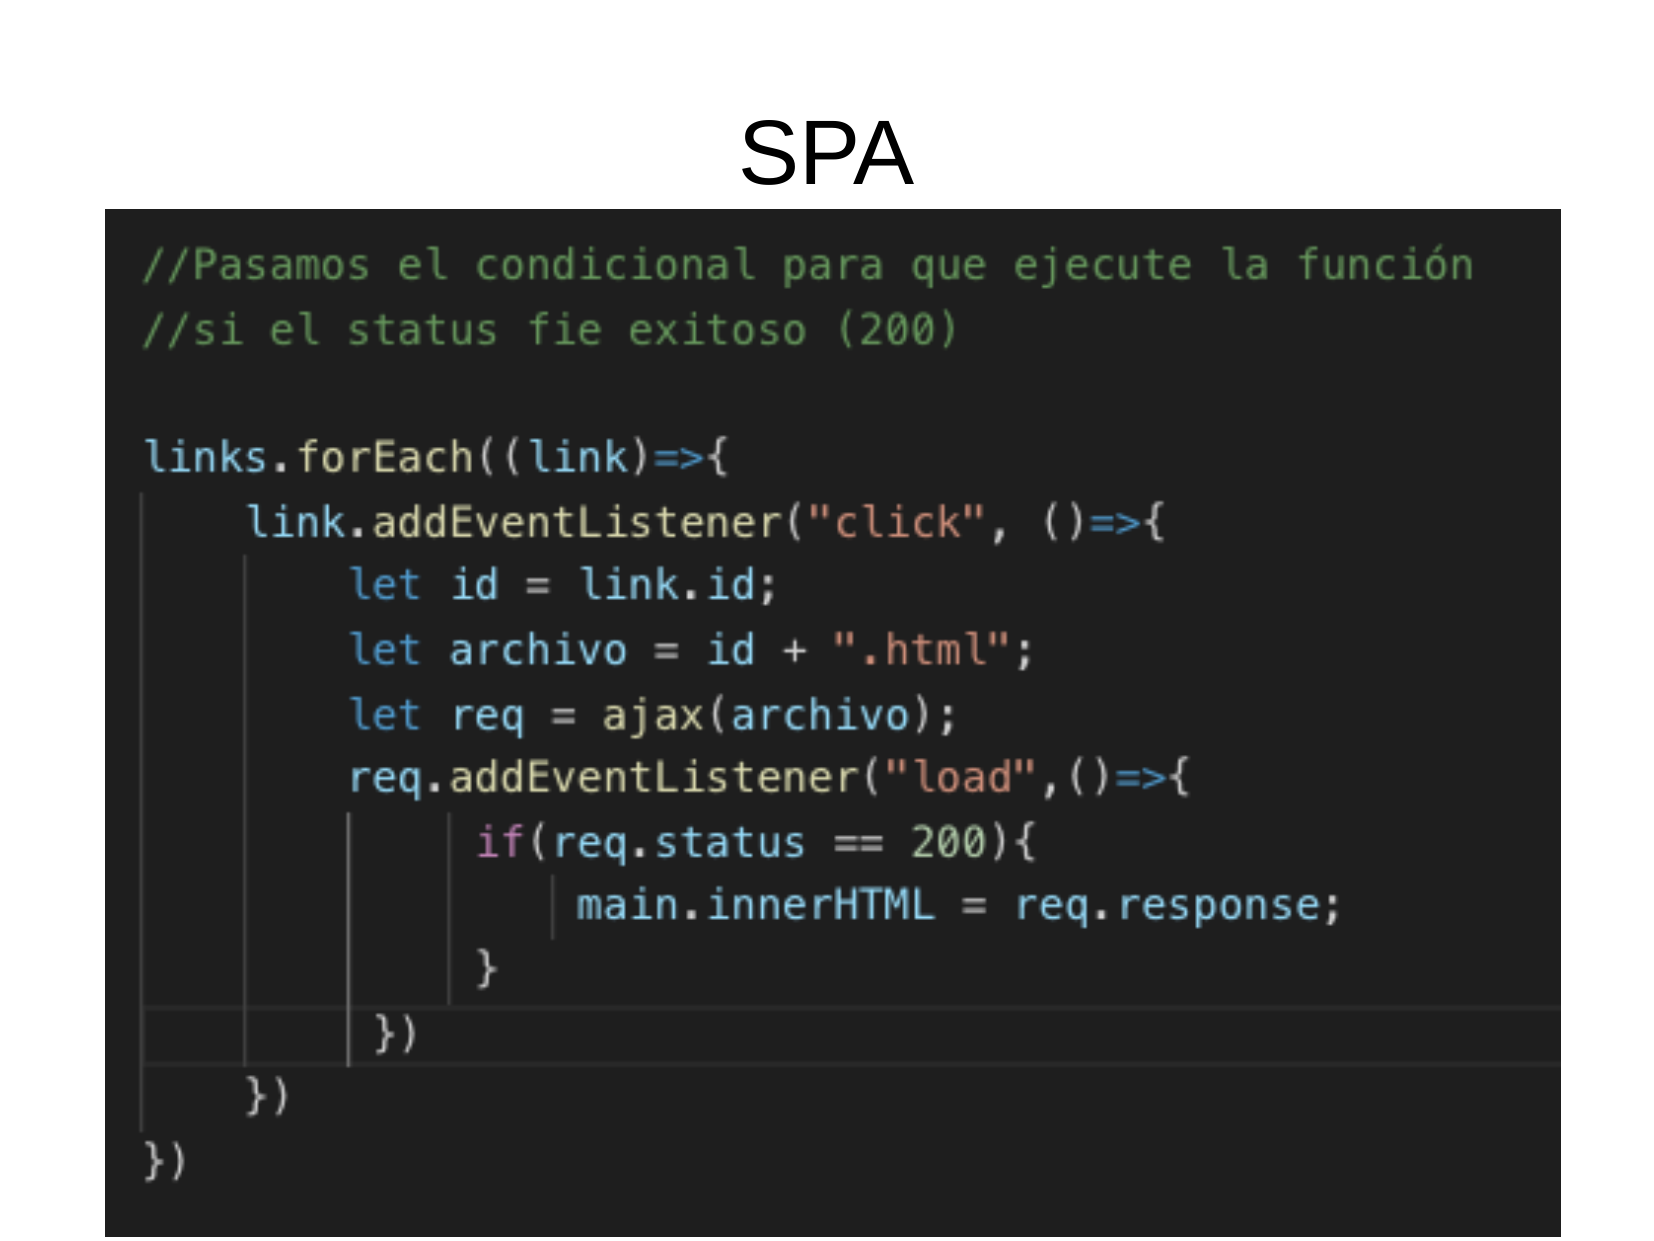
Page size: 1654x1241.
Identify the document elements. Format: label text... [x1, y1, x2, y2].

picture [105, 209, 1561, 1237]
title SPA [82, 49, 1571, 257]
